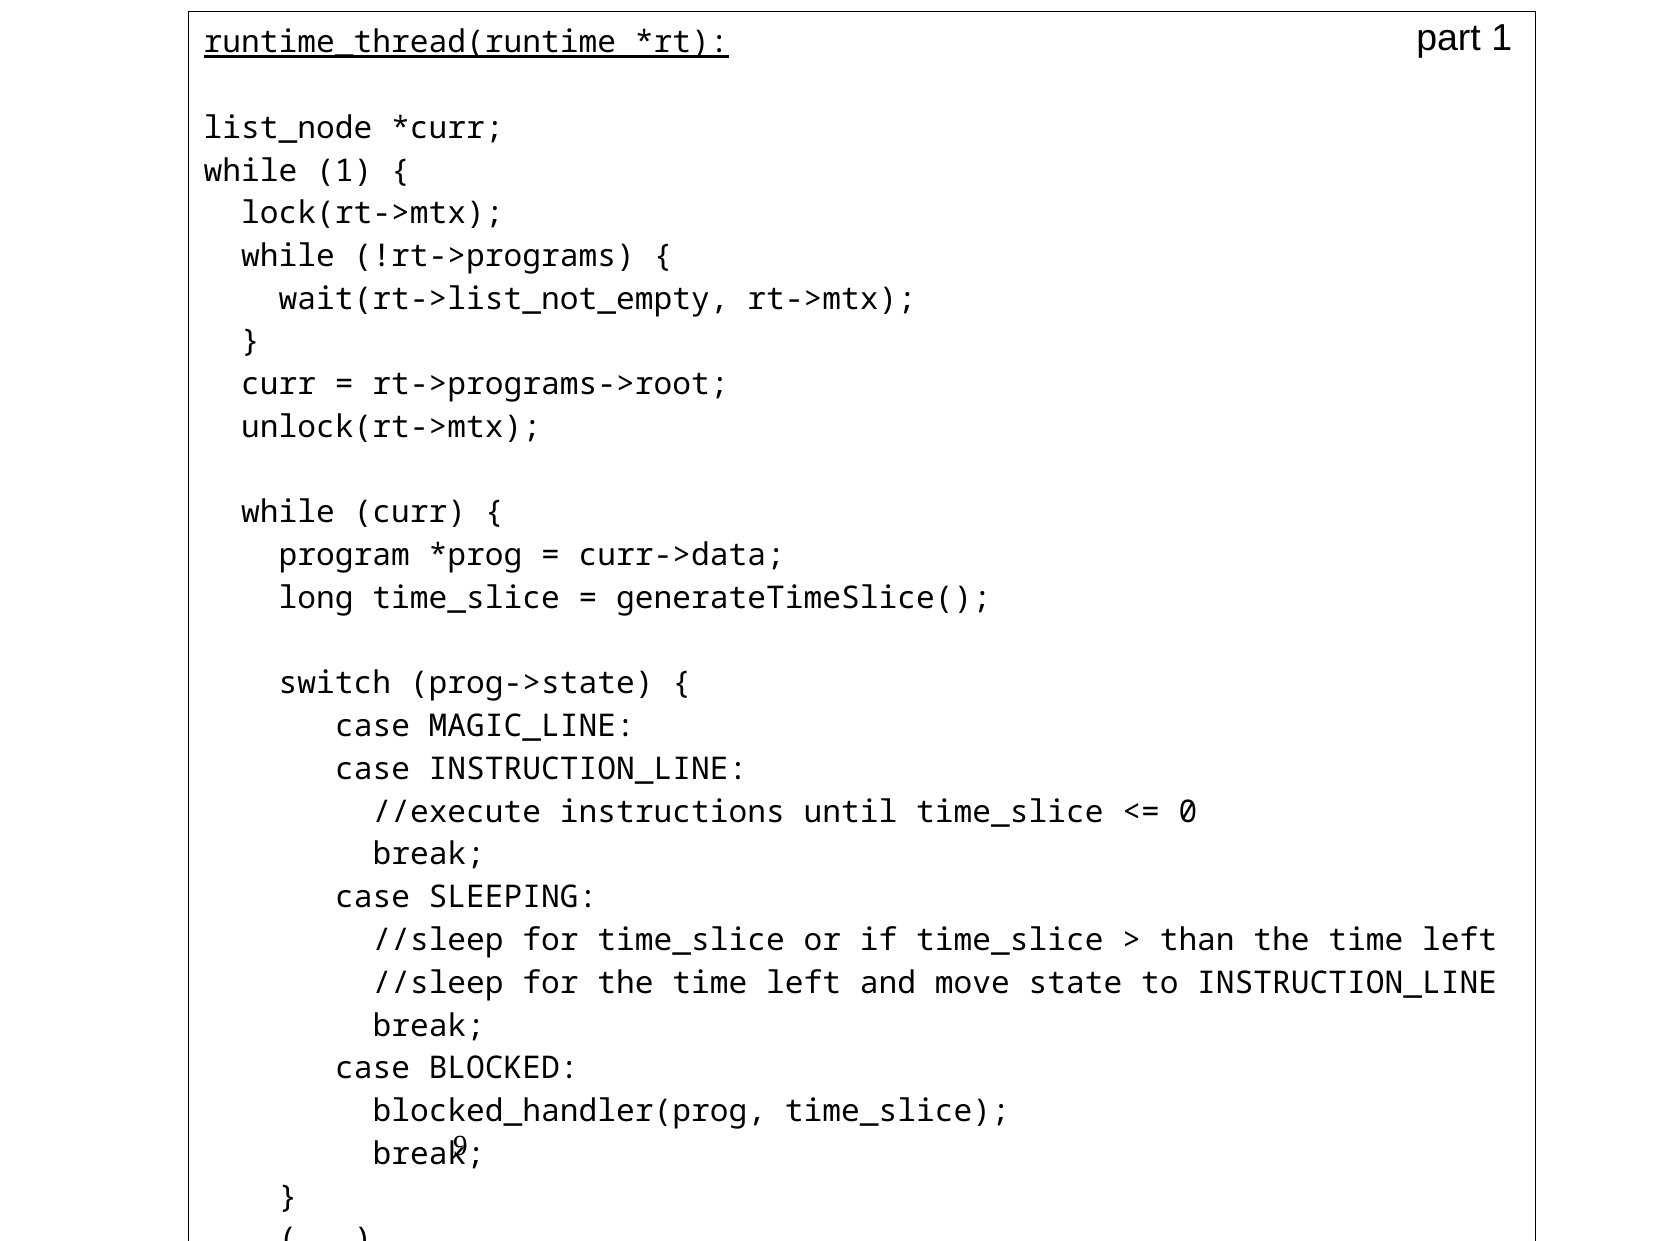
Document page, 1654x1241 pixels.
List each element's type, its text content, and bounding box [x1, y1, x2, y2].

text_box part 1 [1401, 8, 1532, 65]
text_box runtime_thread(runtime *rt): list_node *curr; while (1) { lock(rt->mtx); while (!rt->programs) { wait(rt->list_not_empty, rt->mtx); } curr = rt->programs->root; unlock(rt->mtx); while (curr) { program *prog = curr->data; long time_slice = generateTimeSlice(); switch (prog->state) { case MAGIC_LINE: case INSTRUCTION_LINE: //execute instructions until time_slice <= 0 break; case SLEEPING: //sleep for time_slice or if time_slice > than the time left //sleep for the time left and move state to INSTRUCTION_LINE break; case BLOCKED: blocked_handler(prog, time_slice); break; } (...) [188, 11, 1536, 1079]
